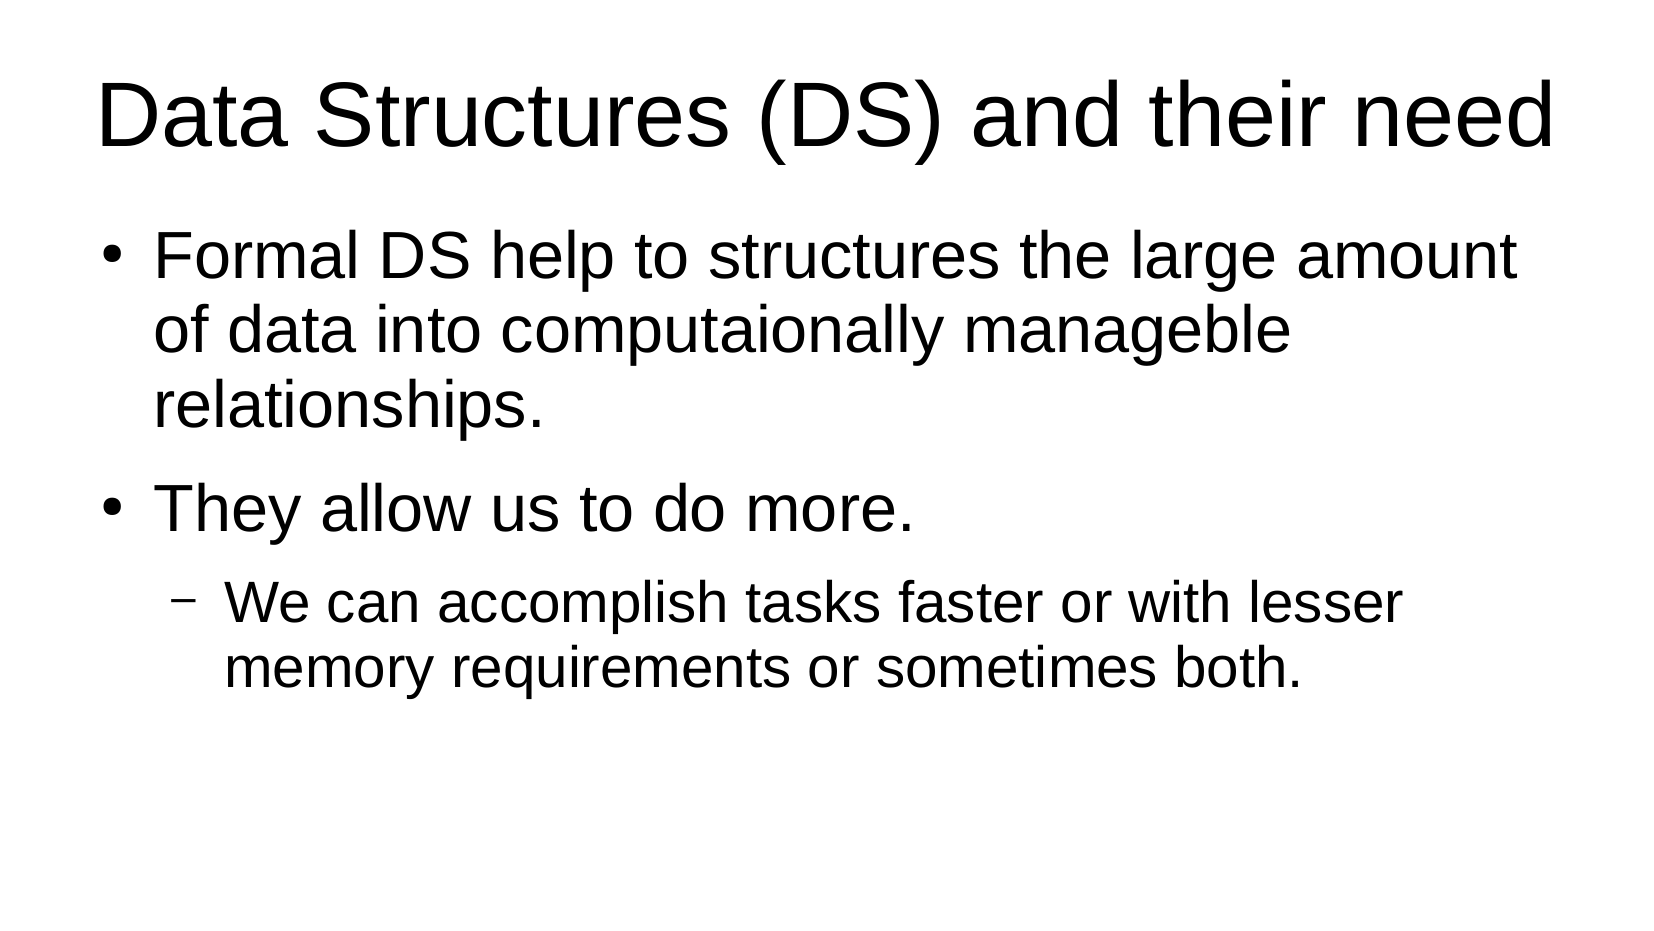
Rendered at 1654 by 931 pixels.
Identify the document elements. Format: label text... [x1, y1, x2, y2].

list Formal DS help to structures the large amount of data into computaionally manageble relationships. They allow us to do more. We can accomplish tasks faster or with lesser memory requirements or sometimes both. [82, 217, 1571, 758]
title Data Structures (DS) and their need [82, 37, 1571, 193]
